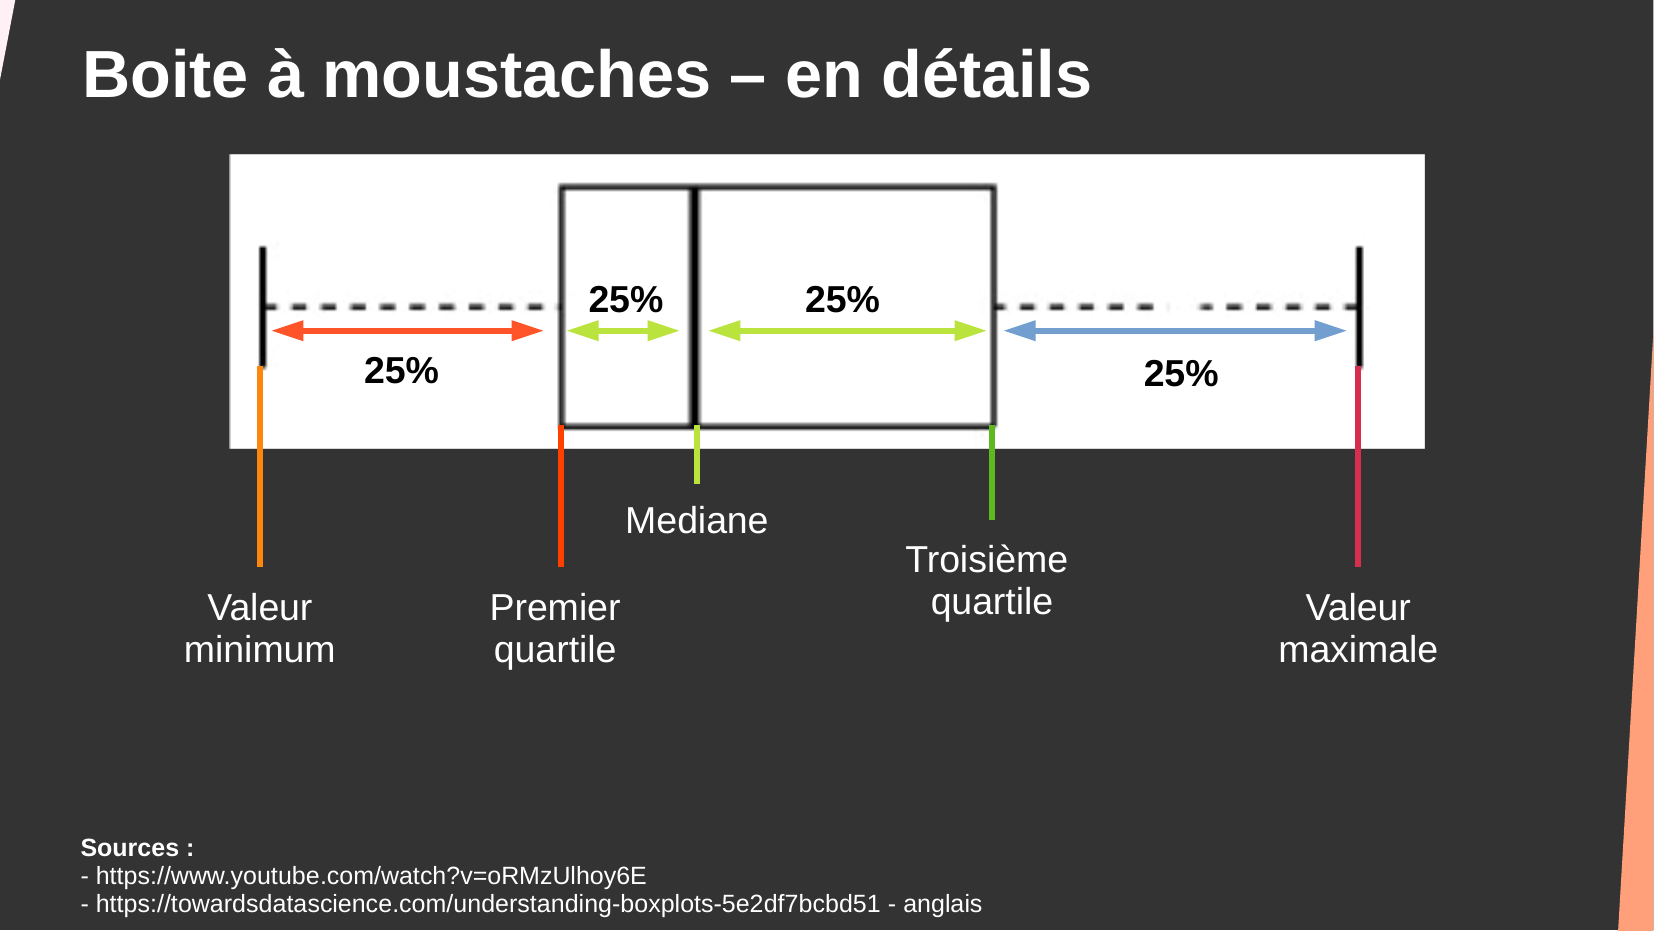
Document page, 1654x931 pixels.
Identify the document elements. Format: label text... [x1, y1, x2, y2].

text_box Valeur maximale [1228, 578, 1489, 686]
text_box [1618, 321, 1654, 931]
text_box 25% [1086, 344, 1276, 402]
text_box Valeur minimum [141, 578, 378, 720]
text_box Premier quartile [472, 578, 638, 678]
picture [229, 153, 1425, 449]
text_box 25% [748, 271, 938, 328]
text_box Mediane [602, 491, 792, 549]
text_box Sources : - https://www.youtube.com/watch?v=oRMzUlhoy6E - https://towardsdatascience.com/understanding-boxplots-5e2df7bcbd51 - anglais [65, 826, 1483, 925]
text_box Troisième quartile [874, 531, 1111, 631]
text_box 25% [342, 342, 461, 400]
text_box 25% [566, 271, 686, 328]
title Boite à moustaches – en détails [82, 37, 1571, 115]
text_box [0, 0, 16, 80]
